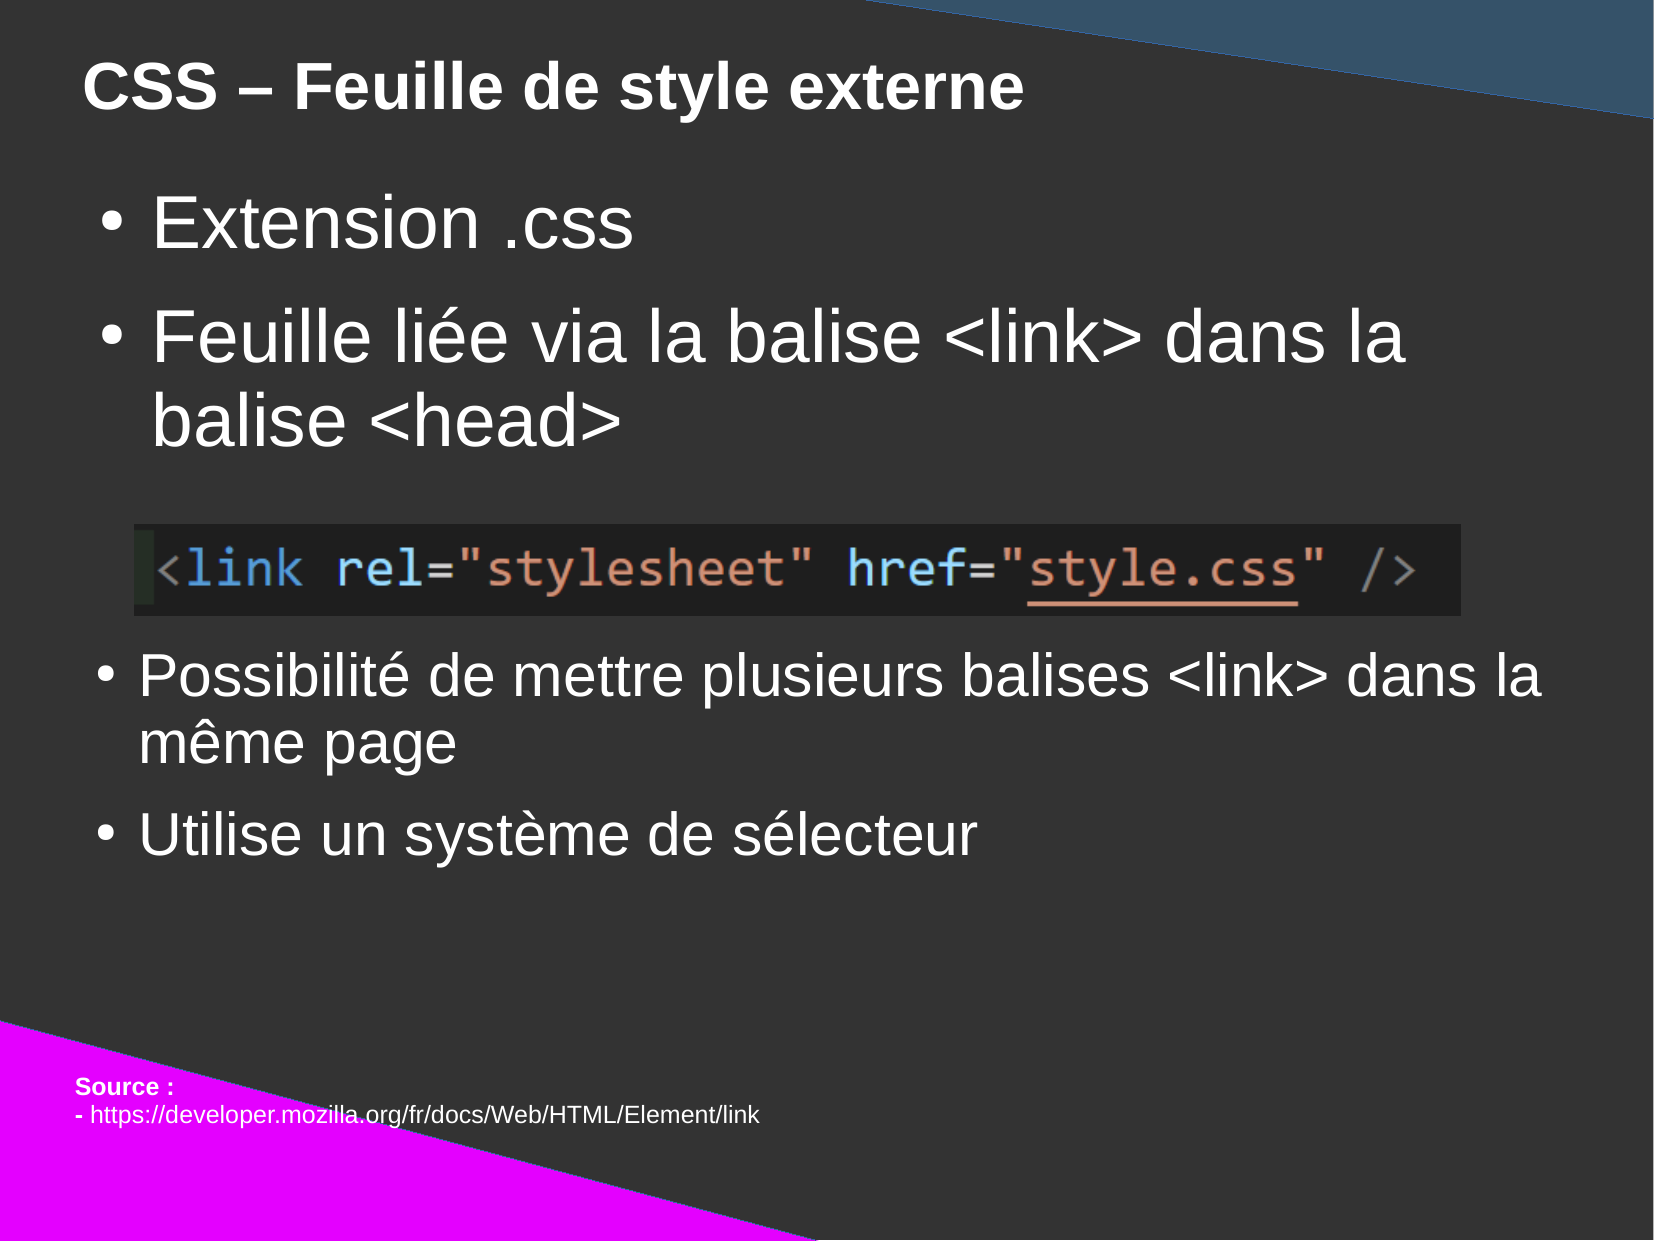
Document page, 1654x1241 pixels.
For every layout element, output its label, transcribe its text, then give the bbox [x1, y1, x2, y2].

text_box [0, 1020, 165, 1241]
title CSS – Feuille de style externe [82, 49, 1571, 162]
list Possibilité de mettre plusieurs balises <link> dans la même page Utilise un système de sélecteur [80, 641, 1605, 870]
list Extension .css Feuille liée via la balise <link> dans la balise <head> [80, 180, 1605, 480]
picture [134, 524, 1461, 616]
text_box Source : - https://developer.mozilla.org/fr/docs/Web/HTML/Element/link [59, 1065, 1546, 1241]
text_box [866, 0, 1654, 119]
